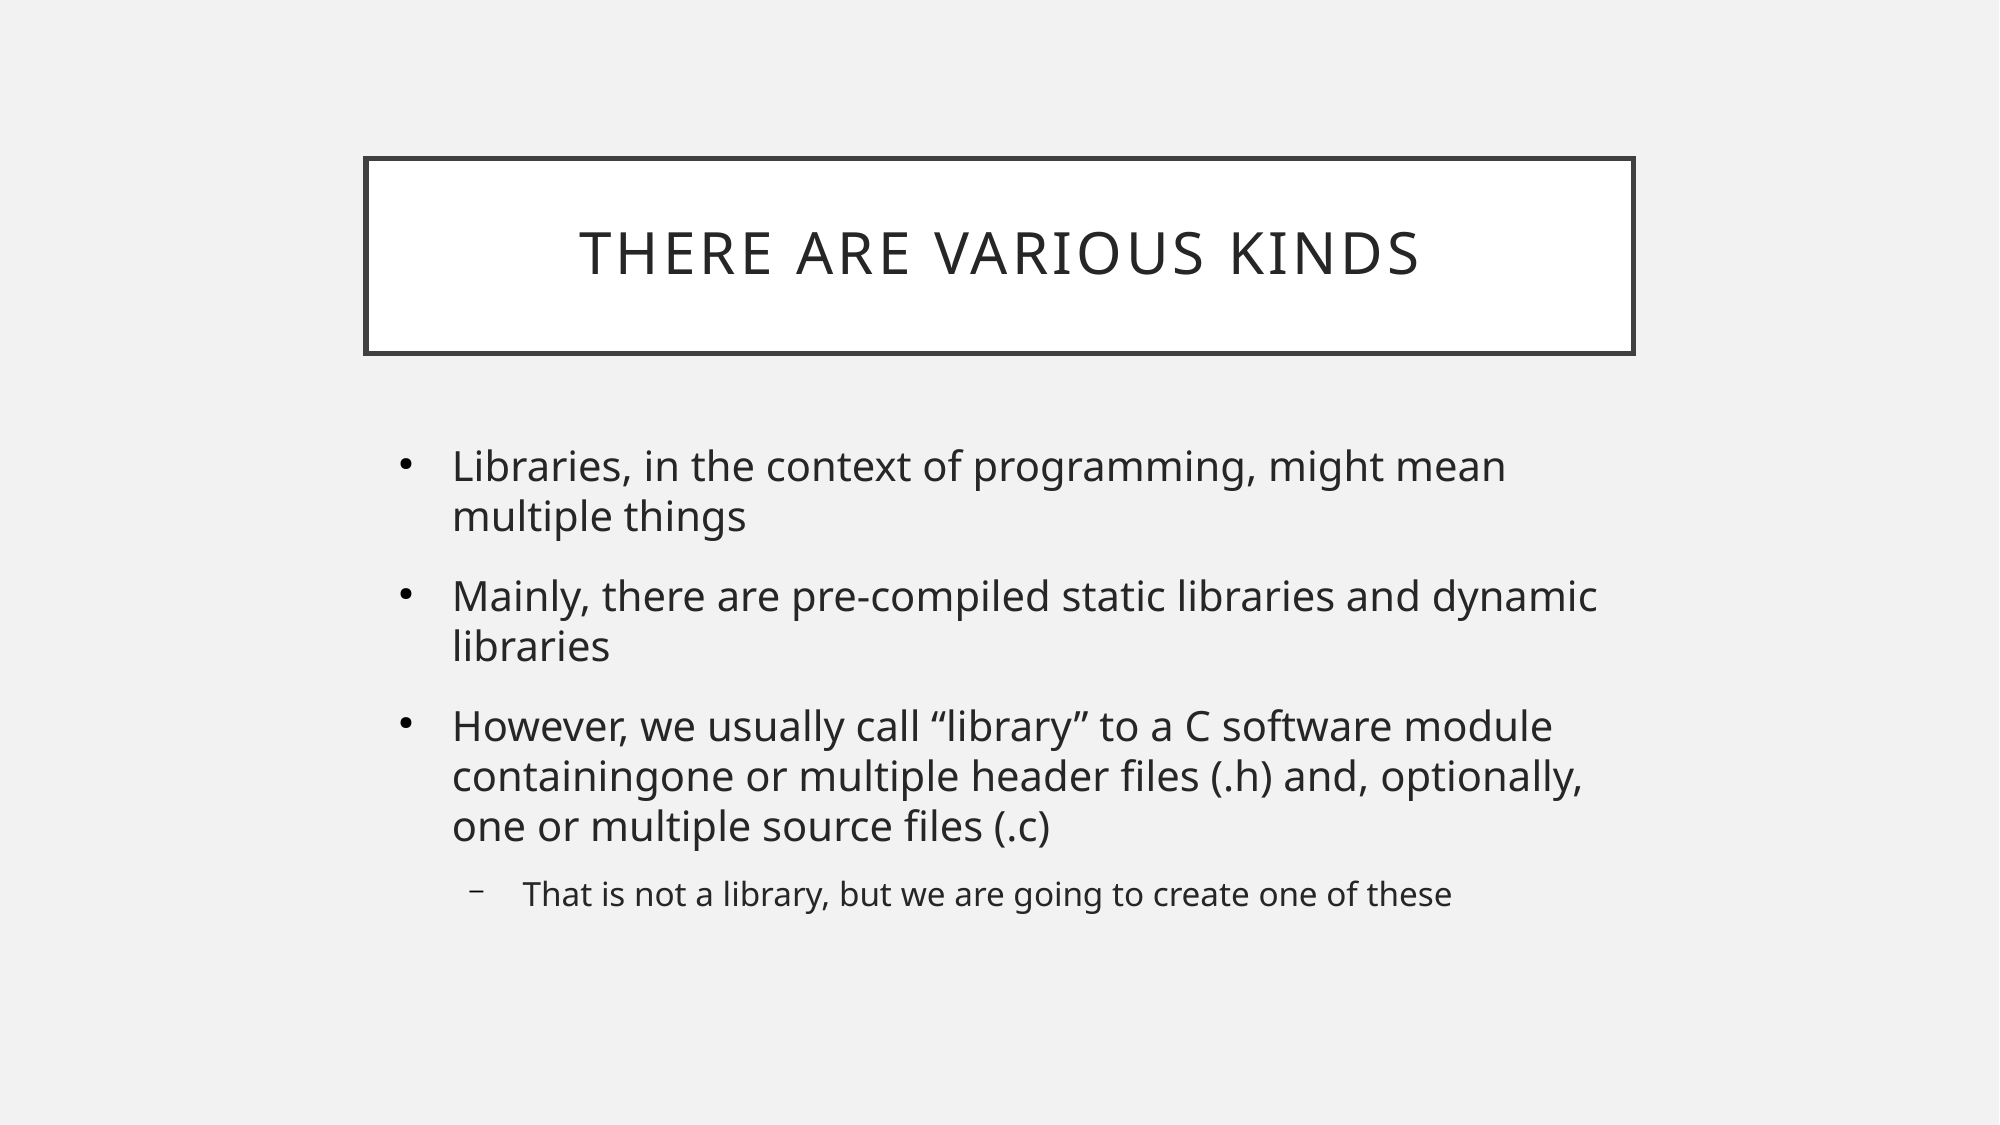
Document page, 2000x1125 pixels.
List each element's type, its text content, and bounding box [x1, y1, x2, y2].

title There are various kinds [365, 158, 1634, 354]
list Libraries, in the context of programming, might mean multiple things Mainly, there are pre-compiled static libraries and dynamic libraries However, we usually call “library” to a C software module containingone or multiple header files (.h) and, optionally, one or multiple source files (.c) That is not a library, but we are going to create one of these [365, 432, 1634, 942]
